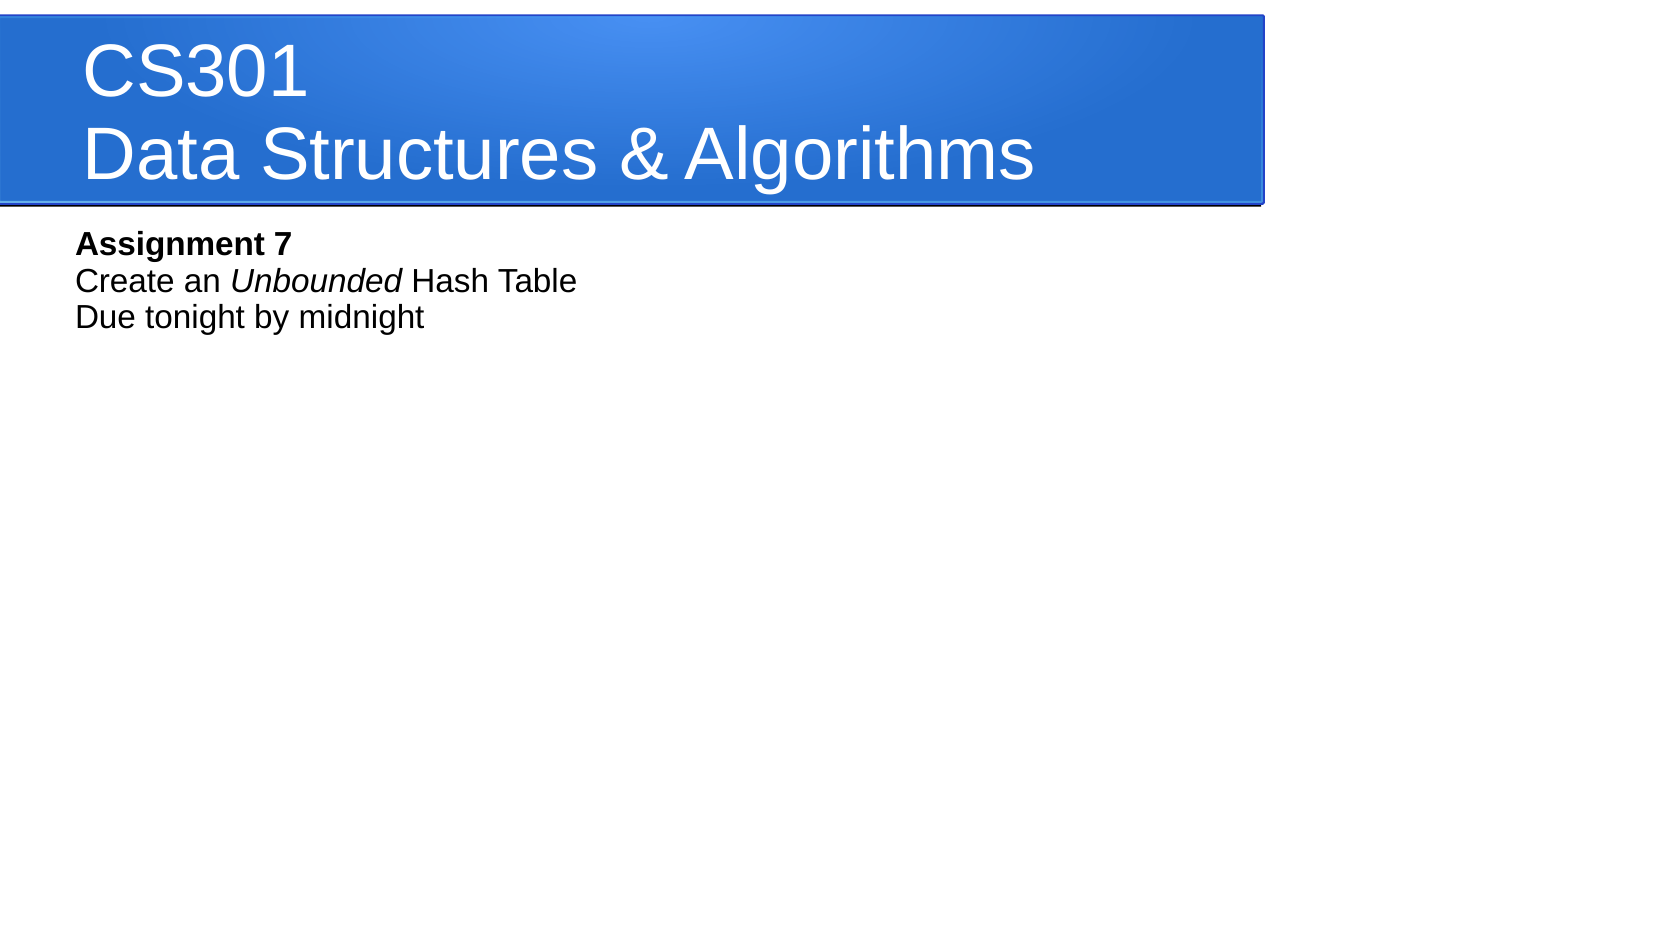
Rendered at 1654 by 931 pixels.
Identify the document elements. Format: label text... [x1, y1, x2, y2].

subtitle Assignment 7 Create an Unbounded Hash Table Due tonight by midnight [75, 225, 751, 476]
title CS301 Data Structures & Algorithms [82, 29, 1235, 196]
